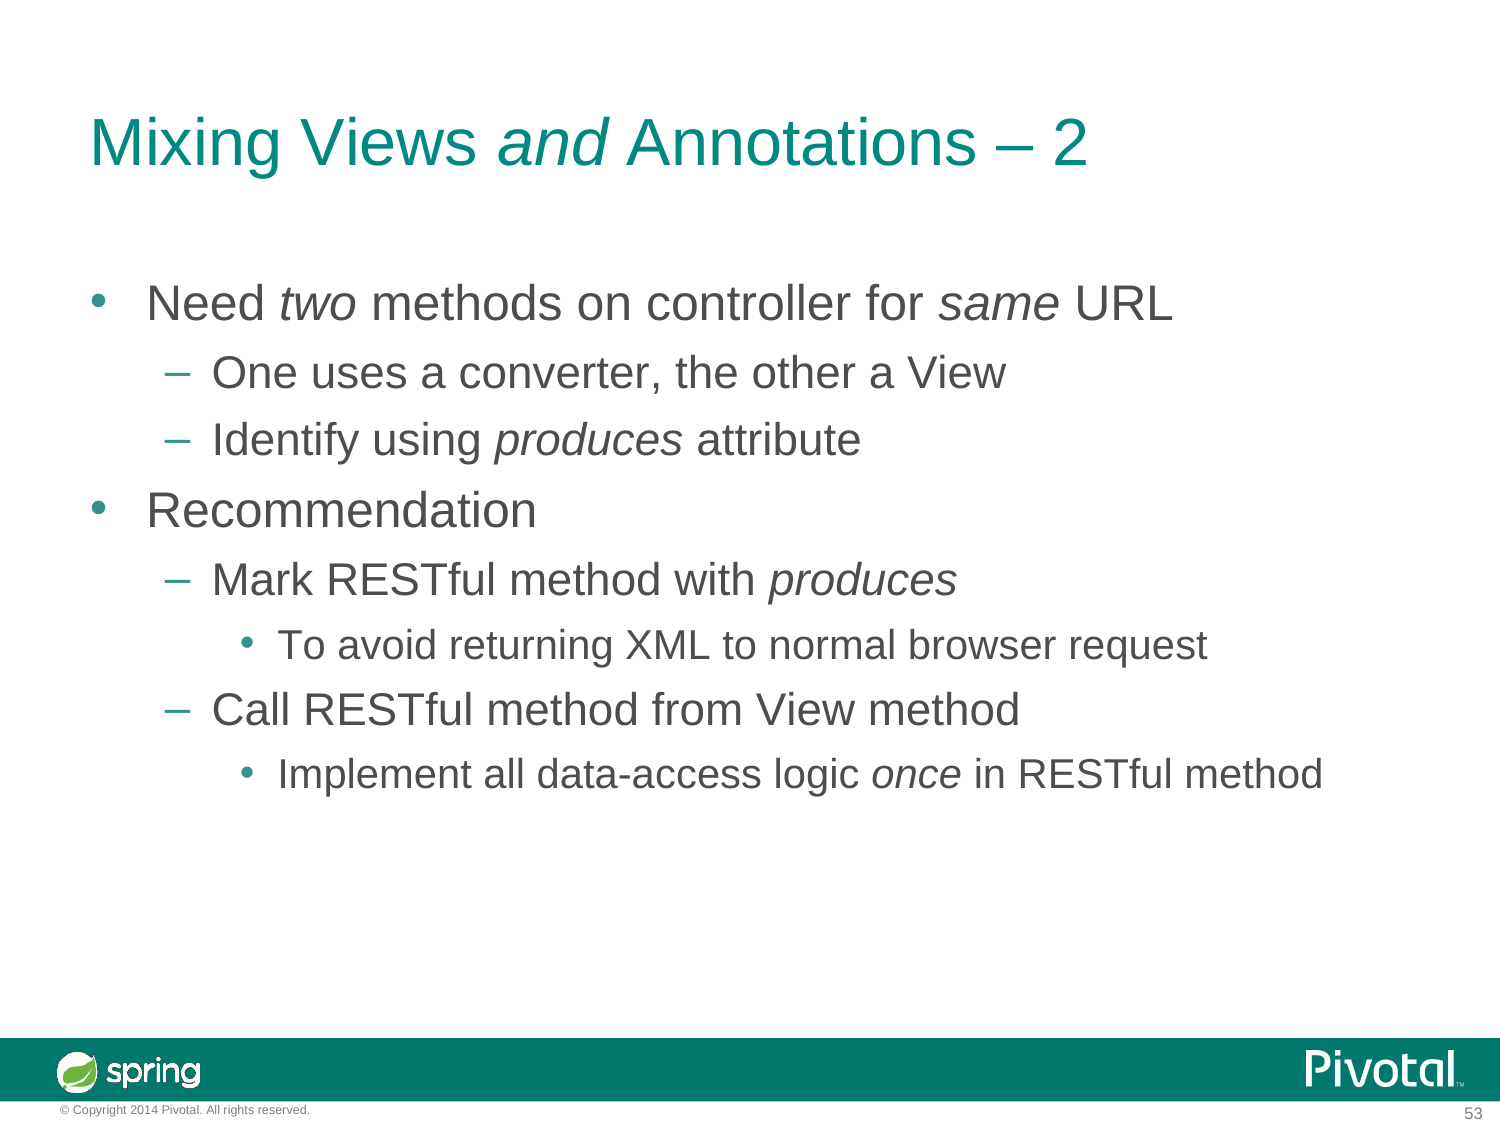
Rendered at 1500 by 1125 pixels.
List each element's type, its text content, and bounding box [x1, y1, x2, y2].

title Mixing Views and Annotations – 2 [75, 45, 1426, 233]
picture [1306, 1050, 1464, 1087]
list Need two methods on controller for same URL One uses a converter, the other a View Identify using produces attribute Recommendation Mark RESTful method with produces To avoid returning XML to normal browser request Call RESTful method from View method Implement all data-access logic once in RESTful method [75, 262, 1426, 1005]
picture [32, 1041, 210, 1103]
